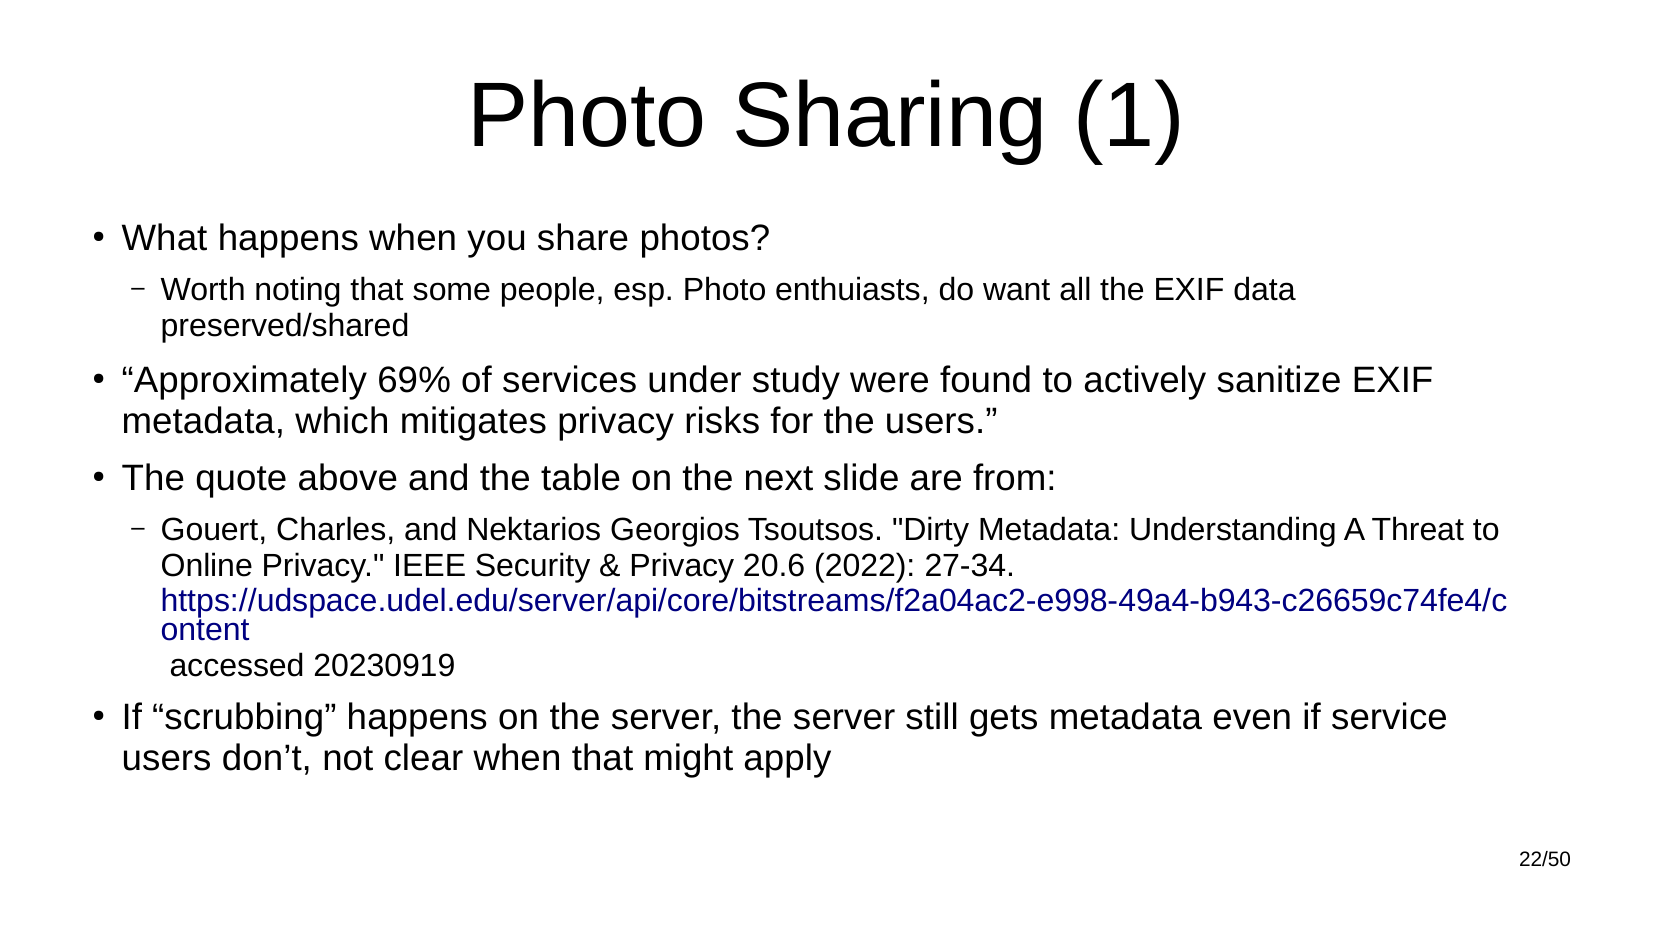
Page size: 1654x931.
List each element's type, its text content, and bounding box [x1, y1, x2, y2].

list What happens when you share photos? Worth noting that some people, esp. Photo enthuiasts, do want all the EXIF data preserved/shared “Approximately 69% of services under study were found to actively sanitize EXIF metadata, which mitigates privacy risks for the users.” The quote above and the table on the next slide are from: Gouert, Charles, and Nektarios Georgios Tsoutsos. "Dirty Metadata: Understanding A Threat to Online Privacy." IEEE Security & Privacy 20.6 (2022): 27-34. https://udspace.udel.edu/server/api/core/bitstreams/f2a04ac2-e998-49a4-b943-c26659c74fe4/content accessed 20230919 If “scrubbing” happens on the server, the server still gets metadata even if service users don’t, not clear when that might apply [82, 217, 1524, 758]
title Photo Sharing (1) [82, 37, 1571, 193]
